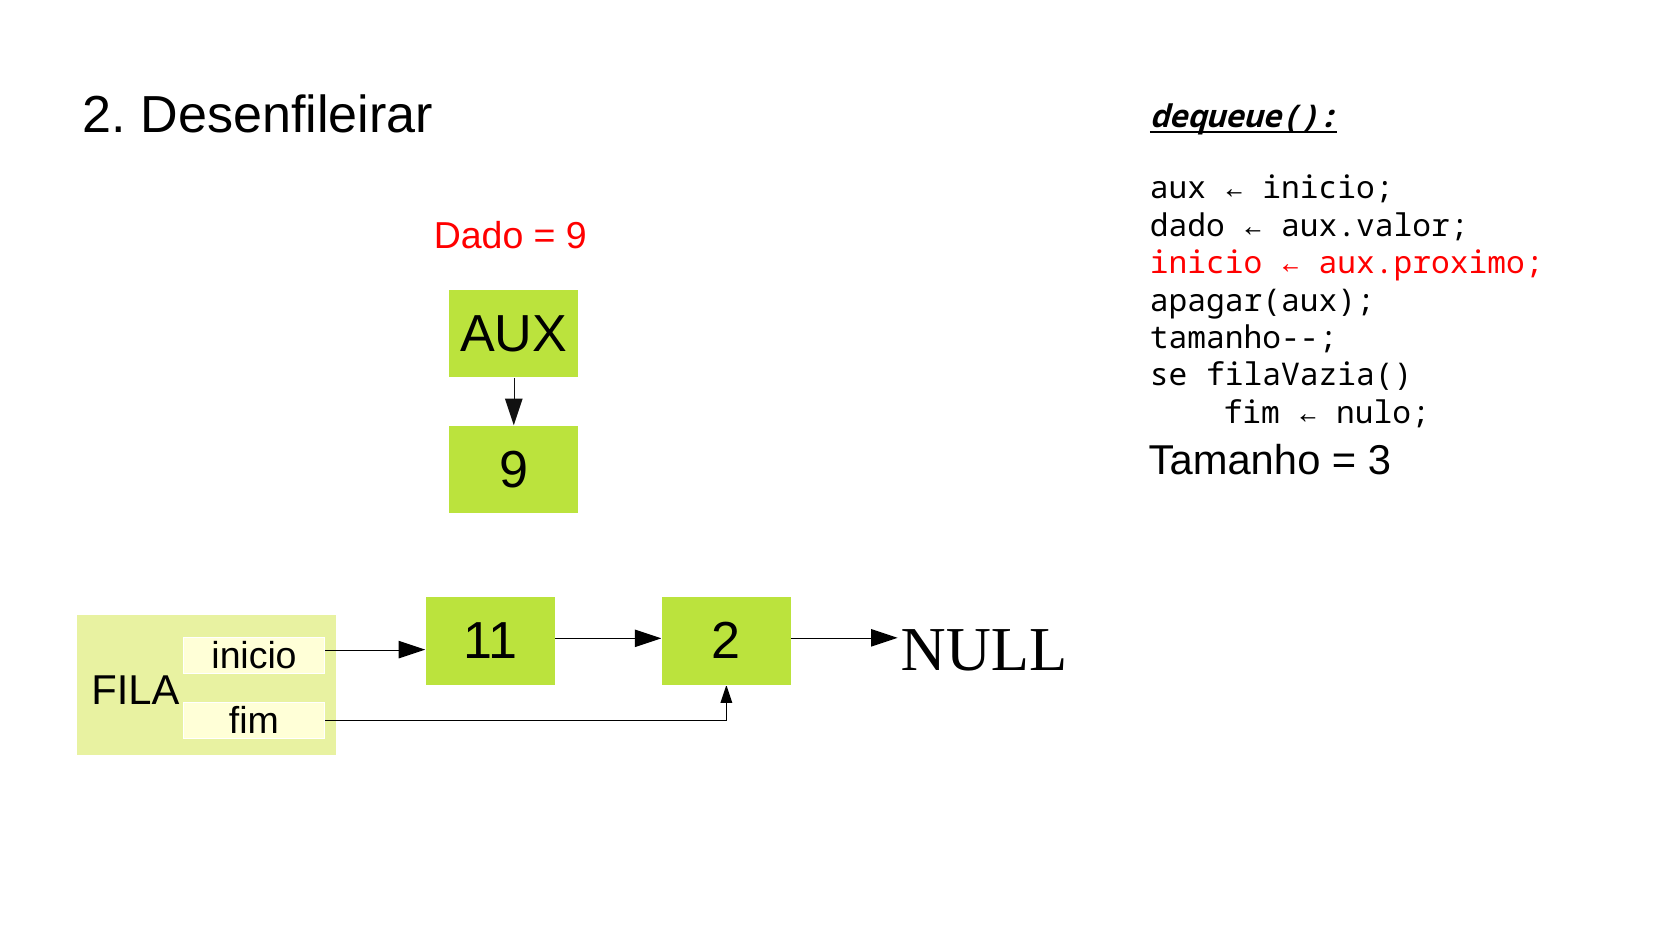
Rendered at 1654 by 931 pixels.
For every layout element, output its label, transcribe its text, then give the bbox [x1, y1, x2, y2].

text_box fim [183, 702, 325, 739]
text_box AUX [448, 289, 579, 378]
text_box 2 [661, 596, 792, 686]
text_box Tamanho = 3 [1133, 429, 1418, 491]
text_box dequeue(): aux ← inicio; dado ← aux.valor; inicio ← aux.proximo; apagar(aux); tamanho--; se filaVazia() fim ← nulo; [1135, 89, 1654, 437]
text_box [76, 721, 337, 756]
text_box NULL [885, 607, 1087, 686]
text_box [76, 614, 337, 659]
text_box inicio [183, 637, 325, 674]
text_box [195, 651, 337, 720]
title 2. Desenfileirar [82, 37, 1571, 193]
text_box 11 [425, 596, 556, 686]
text_box FILA [76, 659, 195, 721]
text_box Dado = 9 [419, 206, 617, 266]
text_box 9 [448, 425, 579, 514]
